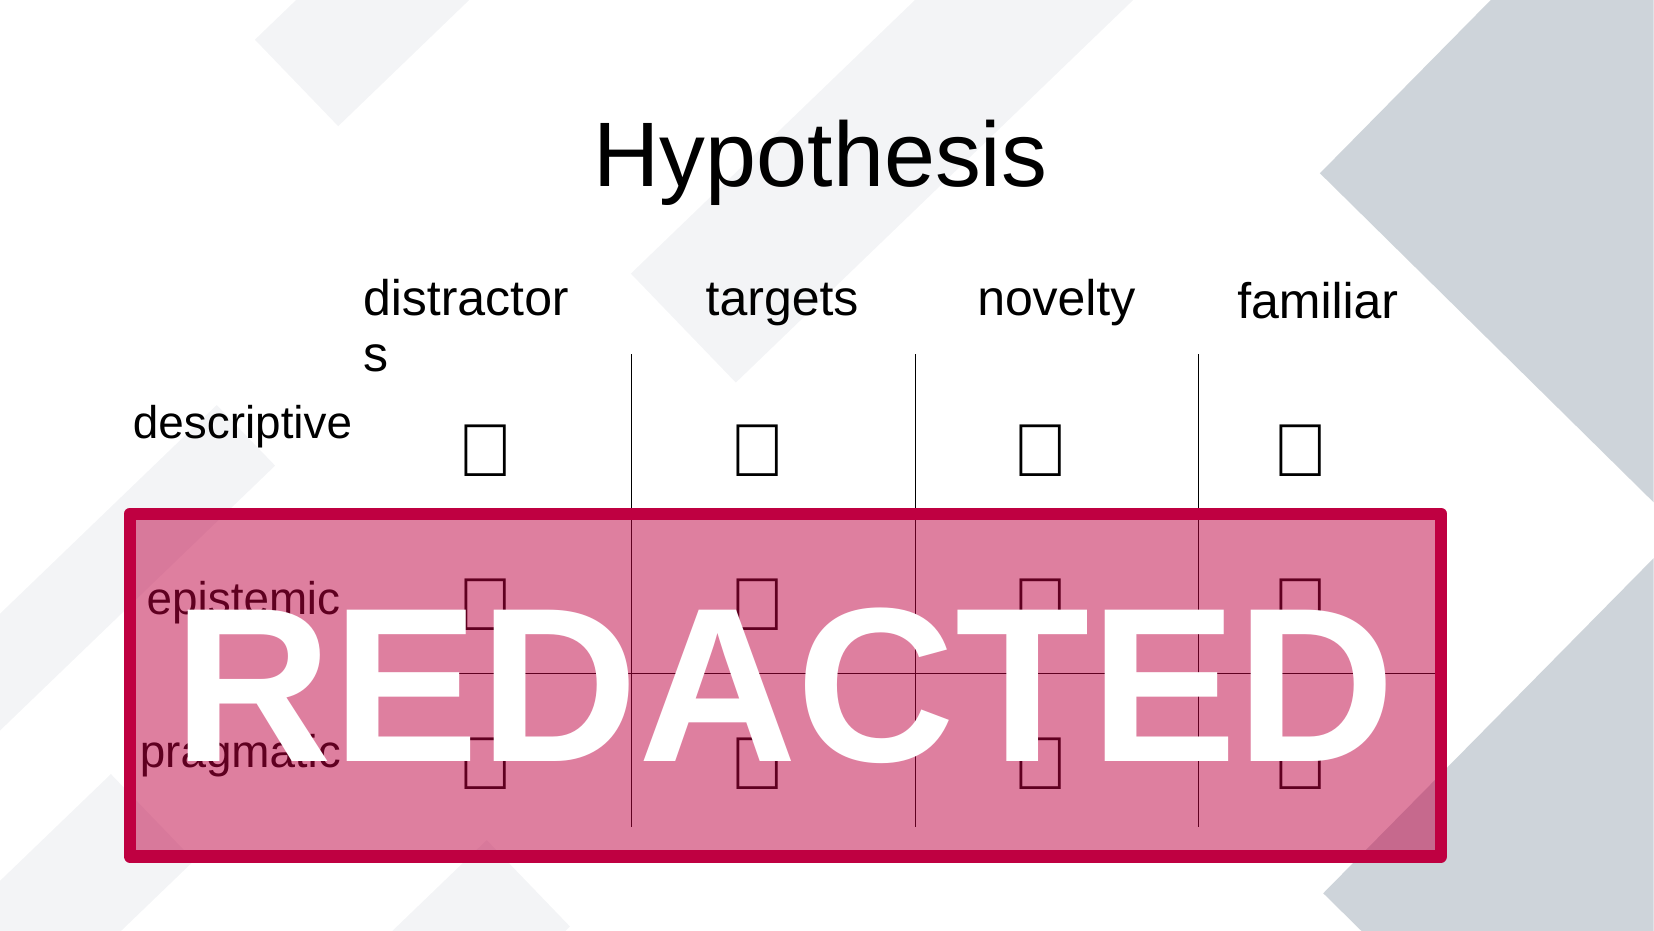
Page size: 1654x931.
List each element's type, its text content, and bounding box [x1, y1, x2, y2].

text_box ✅ [714, 401, 857, 513]
text_box distractors [348, 263, 609, 331]
text_box REDACTED [129, 513, 1441, 857]
text_box novelty [962, 263, 1223, 331]
text_box ✅ [998, 401, 1140, 513]
text_box familiar [1222, 265, 1518, 349]
text_box pragmatic [124, 718, 129, 780]
title Hypothesis [76, 76, 1565, 233]
text_box descriptive [118, 389, 366, 451]
text_box targets [690, 263, 951, 331]
text_box ✅ [1257, 401, 1400, 513]
text_box ✅ [442, 401, 585, 513]
